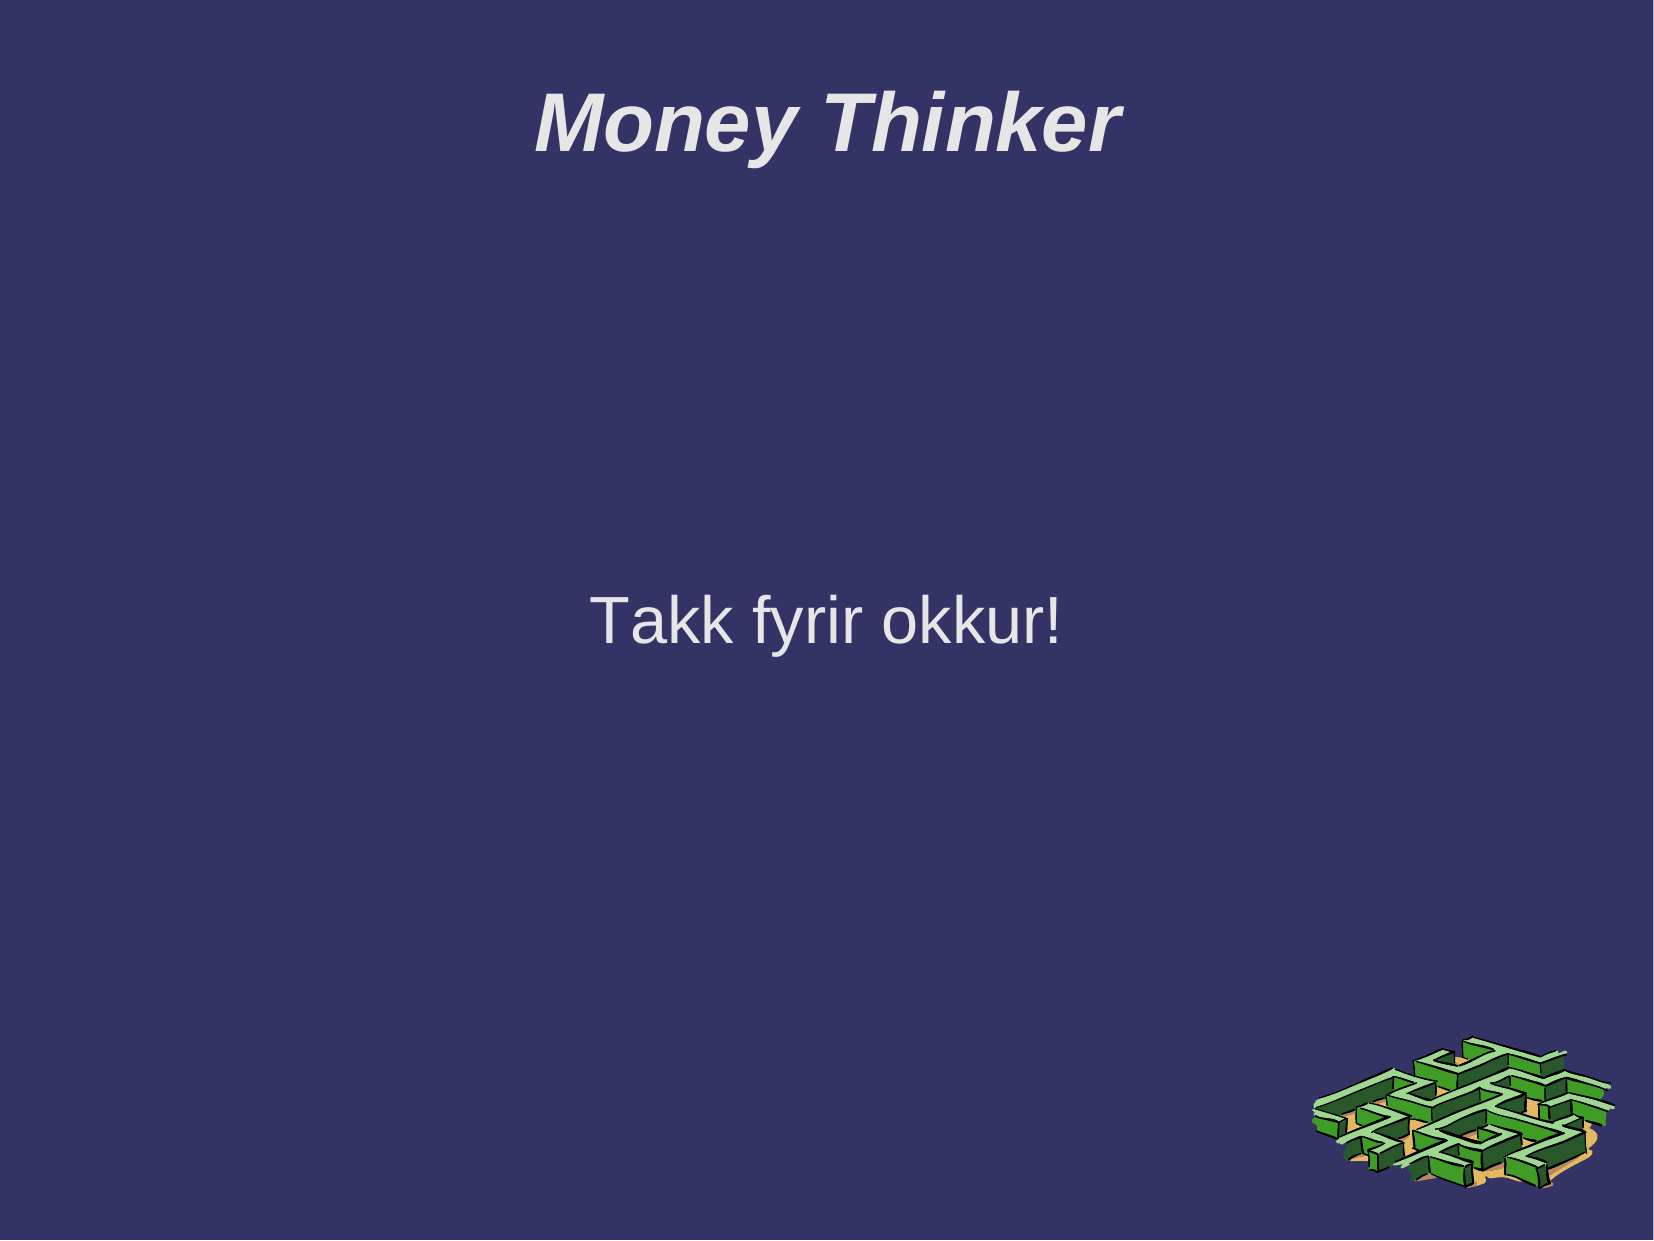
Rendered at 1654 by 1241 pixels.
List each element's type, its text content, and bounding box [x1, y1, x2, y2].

list Takk fyrir okkur! [90, 508, 1481, 1021]
title Money Thinker [121, 19, 1534, 227]
